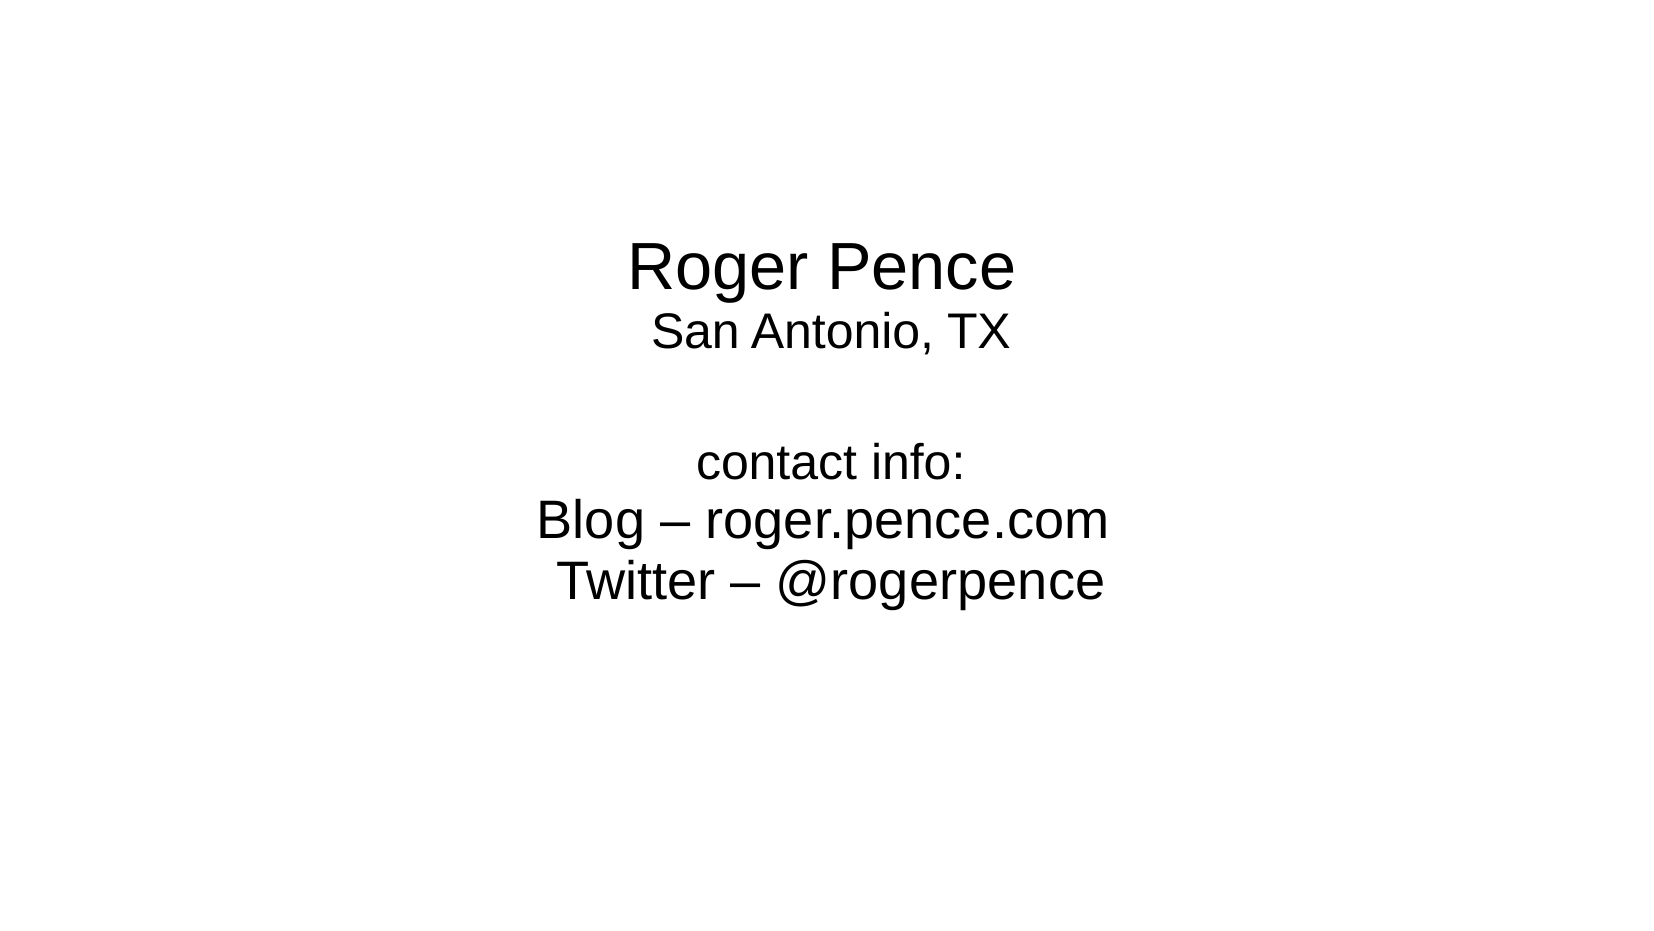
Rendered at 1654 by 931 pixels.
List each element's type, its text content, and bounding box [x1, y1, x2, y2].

subtitle Roger Pence San Antonio, TX contact info: Blog – roger.pence.com Twitter – @rogerpence [86, 150, 1576, 690]
